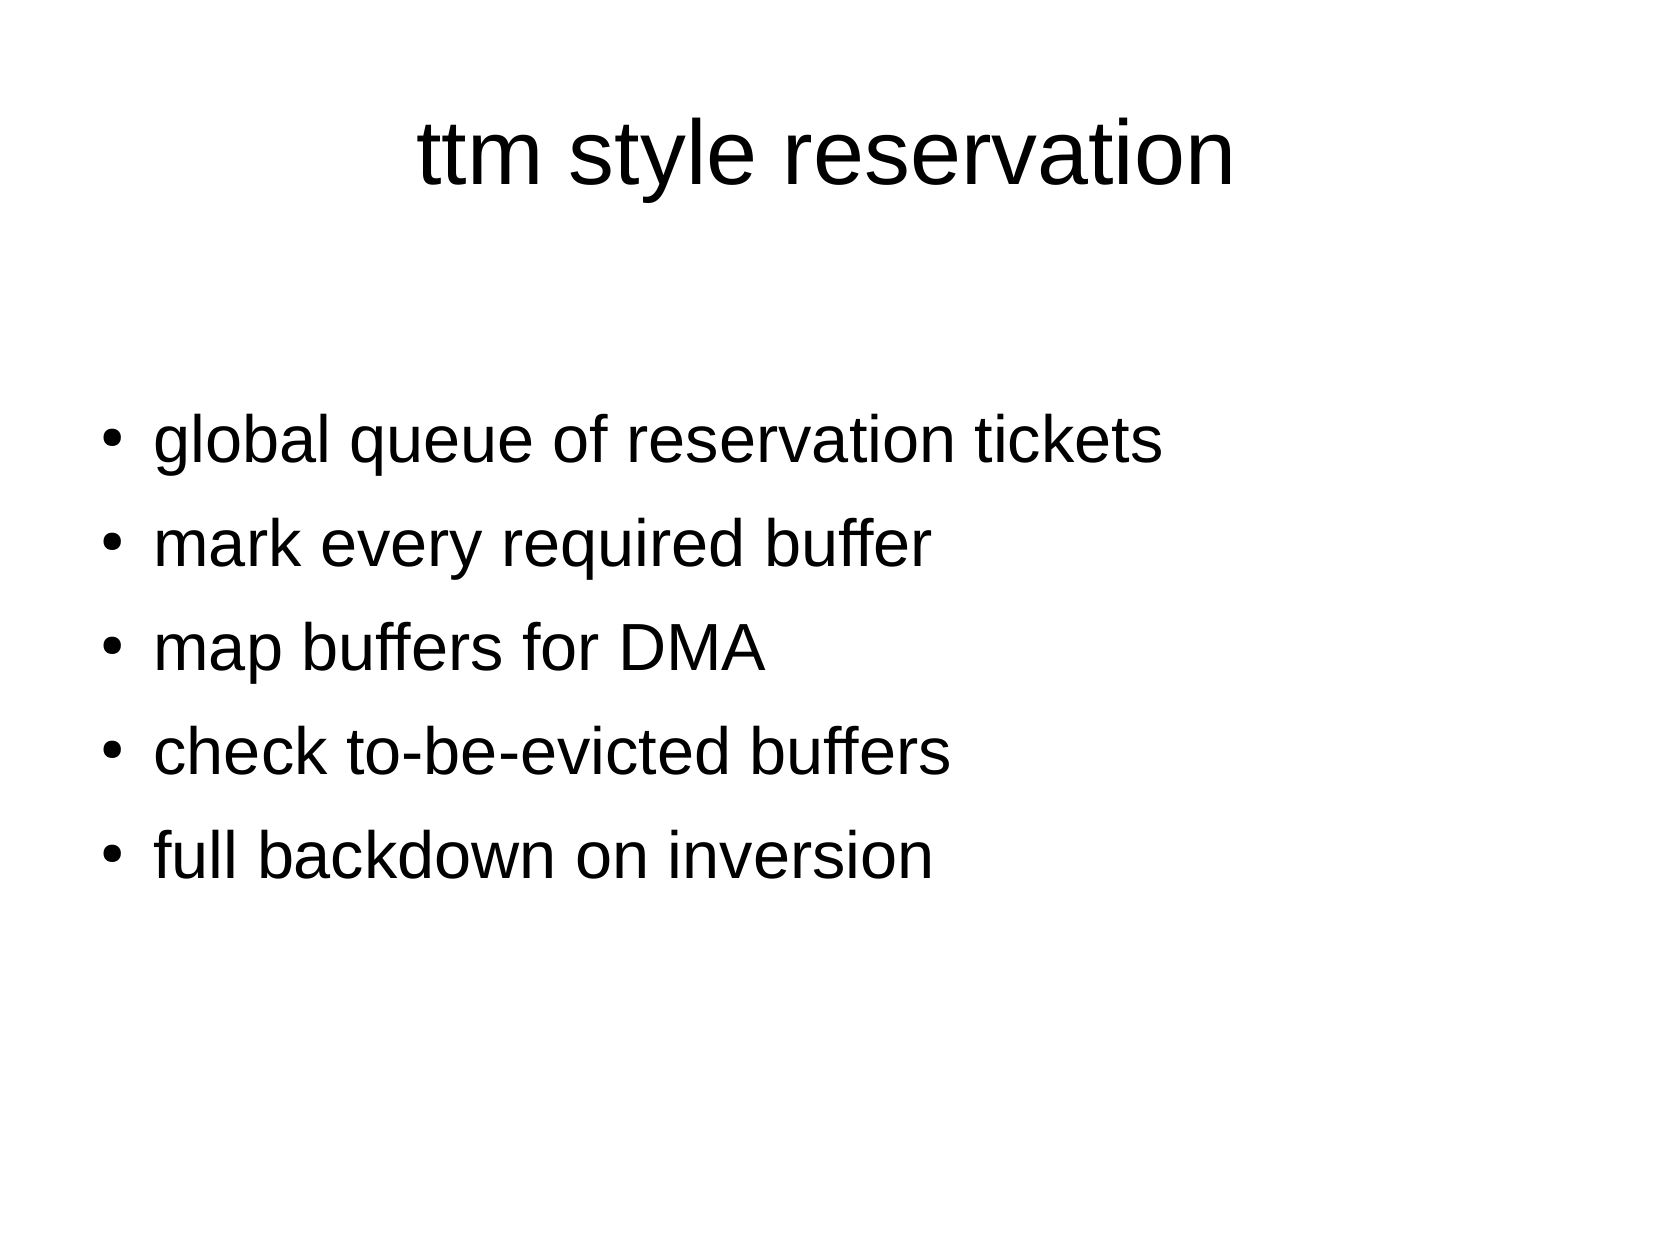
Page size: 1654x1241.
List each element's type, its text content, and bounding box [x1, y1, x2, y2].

list global queue of reservation tickets mark every required buffer map buffers for DMA check to-be-evicted buffers full backdown on inversion [82, 401, 1571, 1027]
title ttm style reservation [82, 49, 1571, 257]
